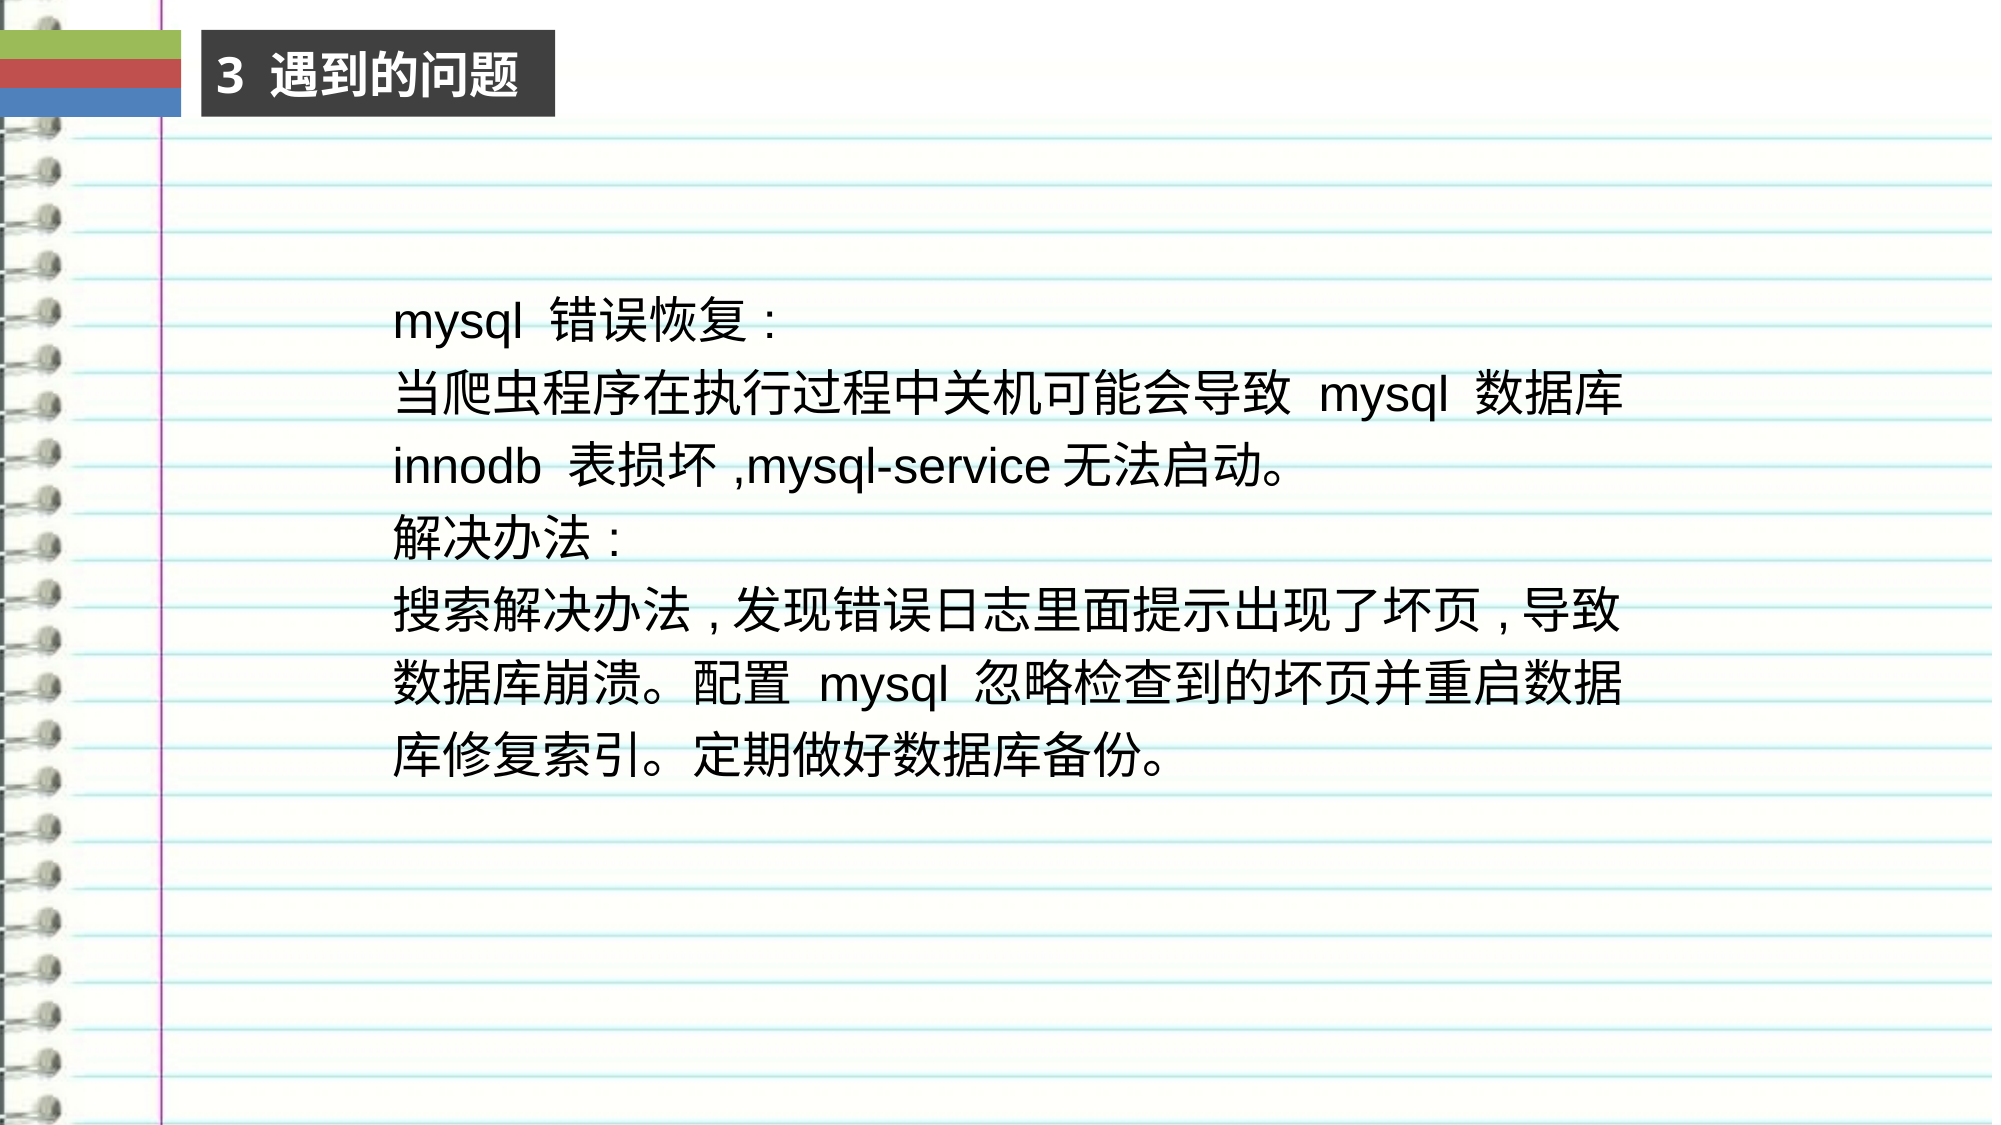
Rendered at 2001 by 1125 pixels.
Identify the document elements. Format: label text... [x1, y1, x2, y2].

text_box mysql 错误恢复: 当爬虫程序在执行过程中关机可能会导致 mysql 数据库 innodb 表损坏,mysql-service无法启动。 解决办法: 搜索解决办法,发现错误日志里面提示出现了坏页,导致数据库崩溃。配置 mysql 忽略检查到的坏页并重启数据库修复索引。定期做好数据库备份。 [377, 273, 1666, 807]
picture [0, 0, 1995, 1125]
text_box 3 遇到的问题 [201, 29, 556, 117]
